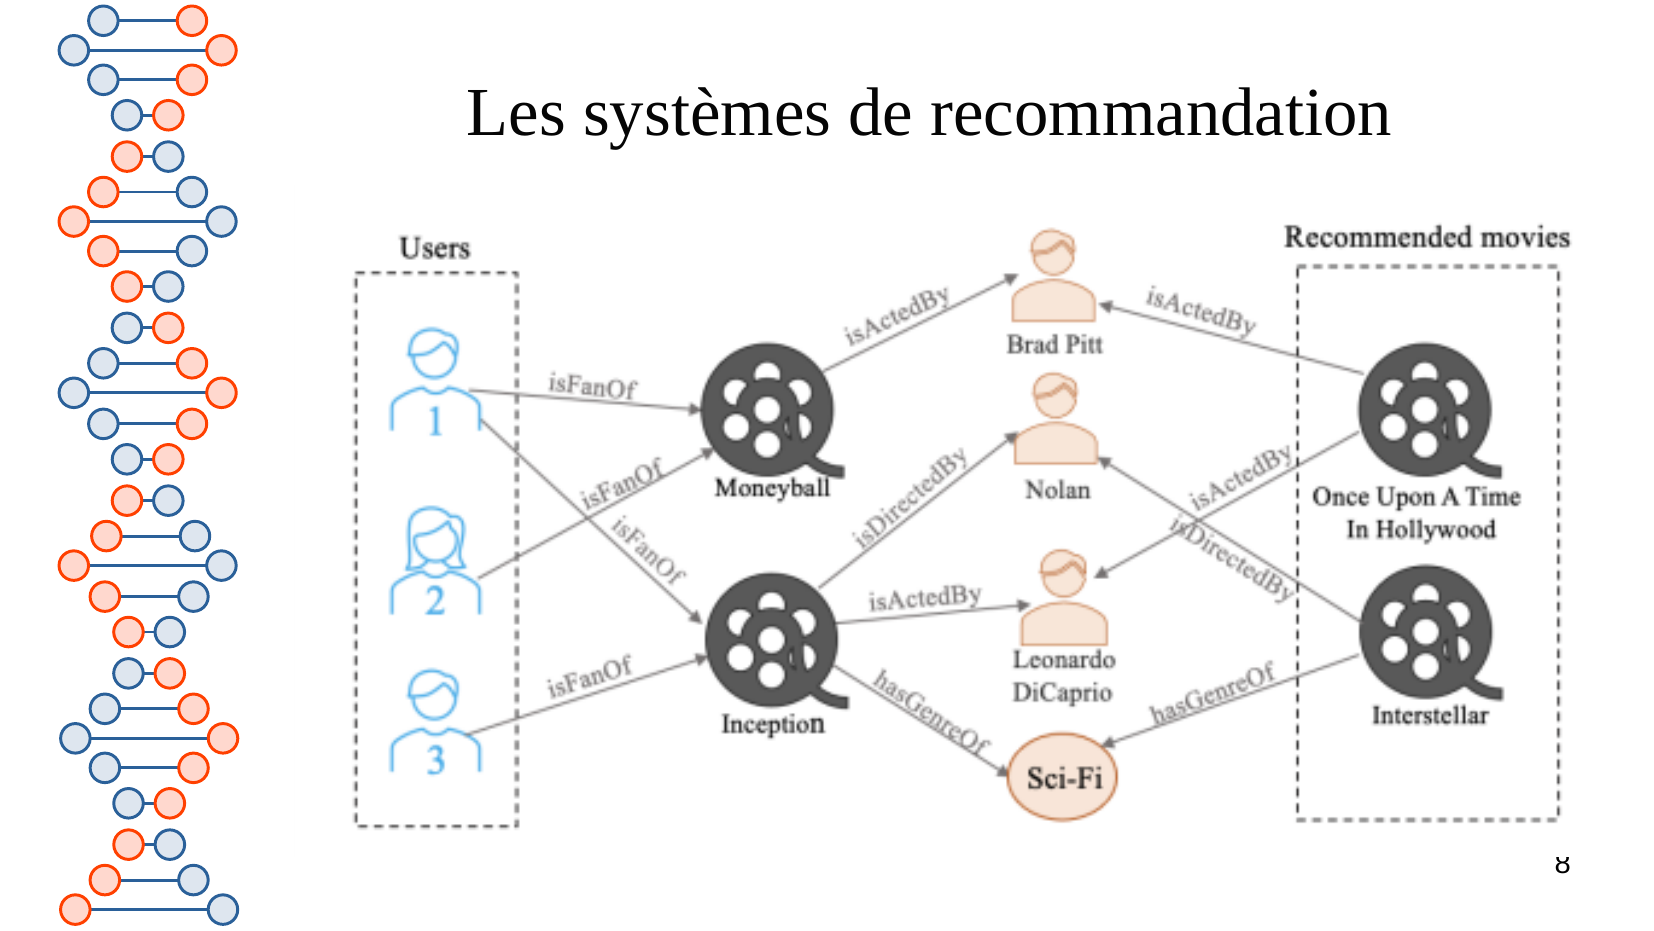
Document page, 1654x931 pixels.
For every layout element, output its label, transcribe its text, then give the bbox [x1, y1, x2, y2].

picture [293, 185, 1654, 857]
title Les systèmes de recommandation [265, 35, 1595, 189]
